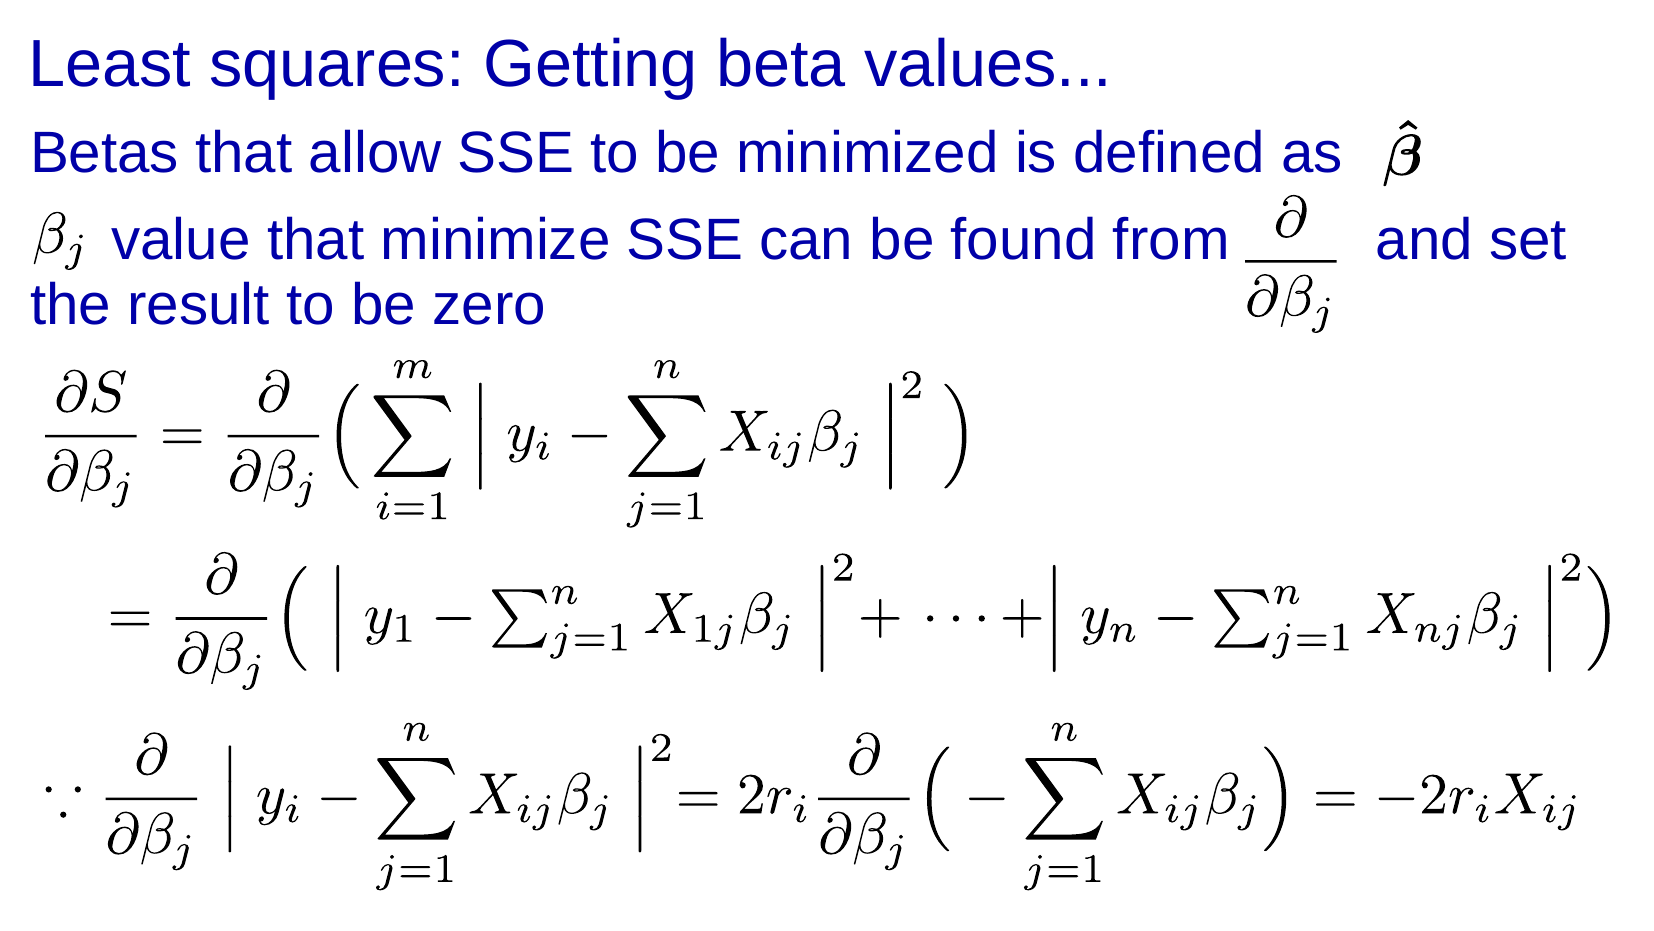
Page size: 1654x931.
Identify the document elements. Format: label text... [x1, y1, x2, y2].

text_box [43, 722, 1580, 891]
text_box [1382, 120, 1426, 187]
title Least squares: Getting beta values... [28, 21, 1626, 106]
text_box [32, 211, 87, 271]
text_box [1245, 194, 1337, 333]
text_box [45, 360, 977, 528]
text_box [107, 551, 1621, 691]
list Betas that allow SSE to be minimized is defined as value that minimize SSE can be found from and set the result to be zero [30, 120, 1645, 916]
